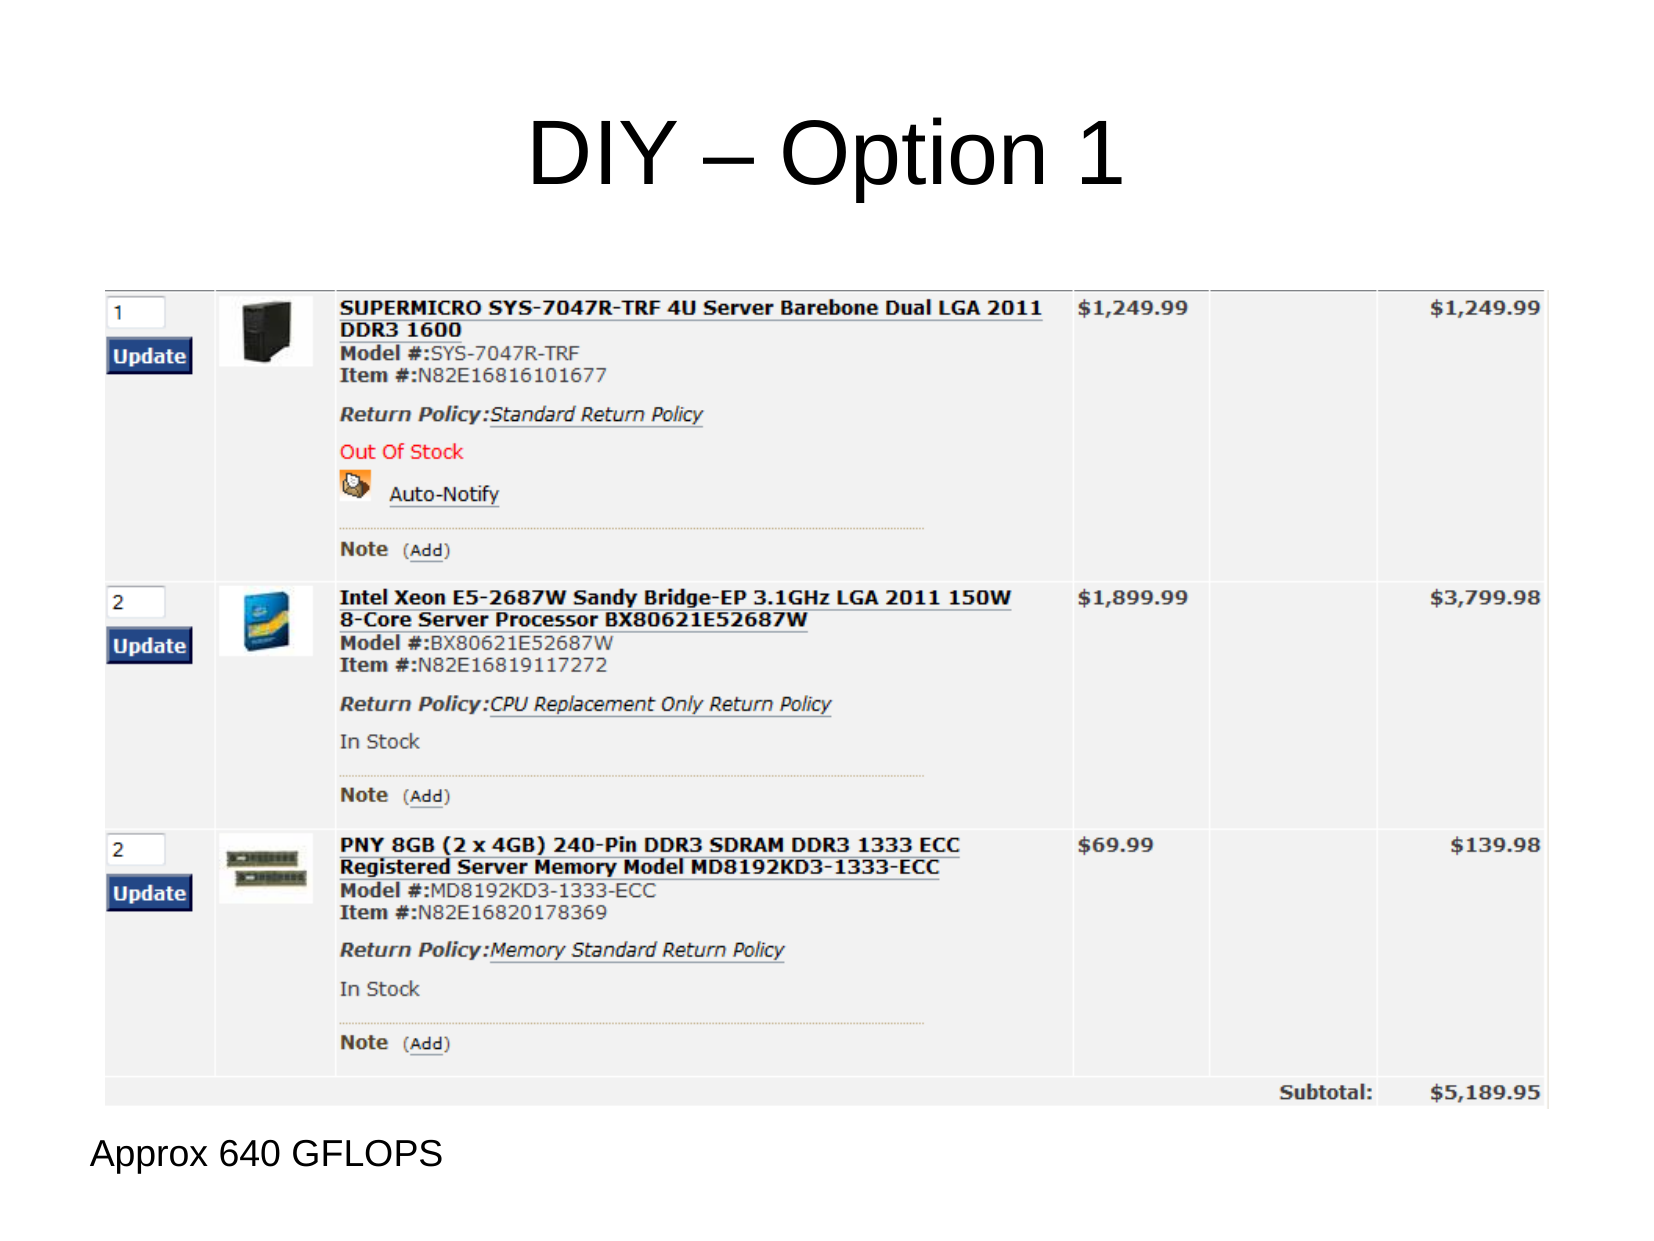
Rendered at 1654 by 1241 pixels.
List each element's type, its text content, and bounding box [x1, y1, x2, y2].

text_box Approx 640 GFLOPS [75, 1125, 459, 1182]
title DIY – Option 1 [82, 49, 1571, 257]
picture [105, 290, 1549, 1109]
